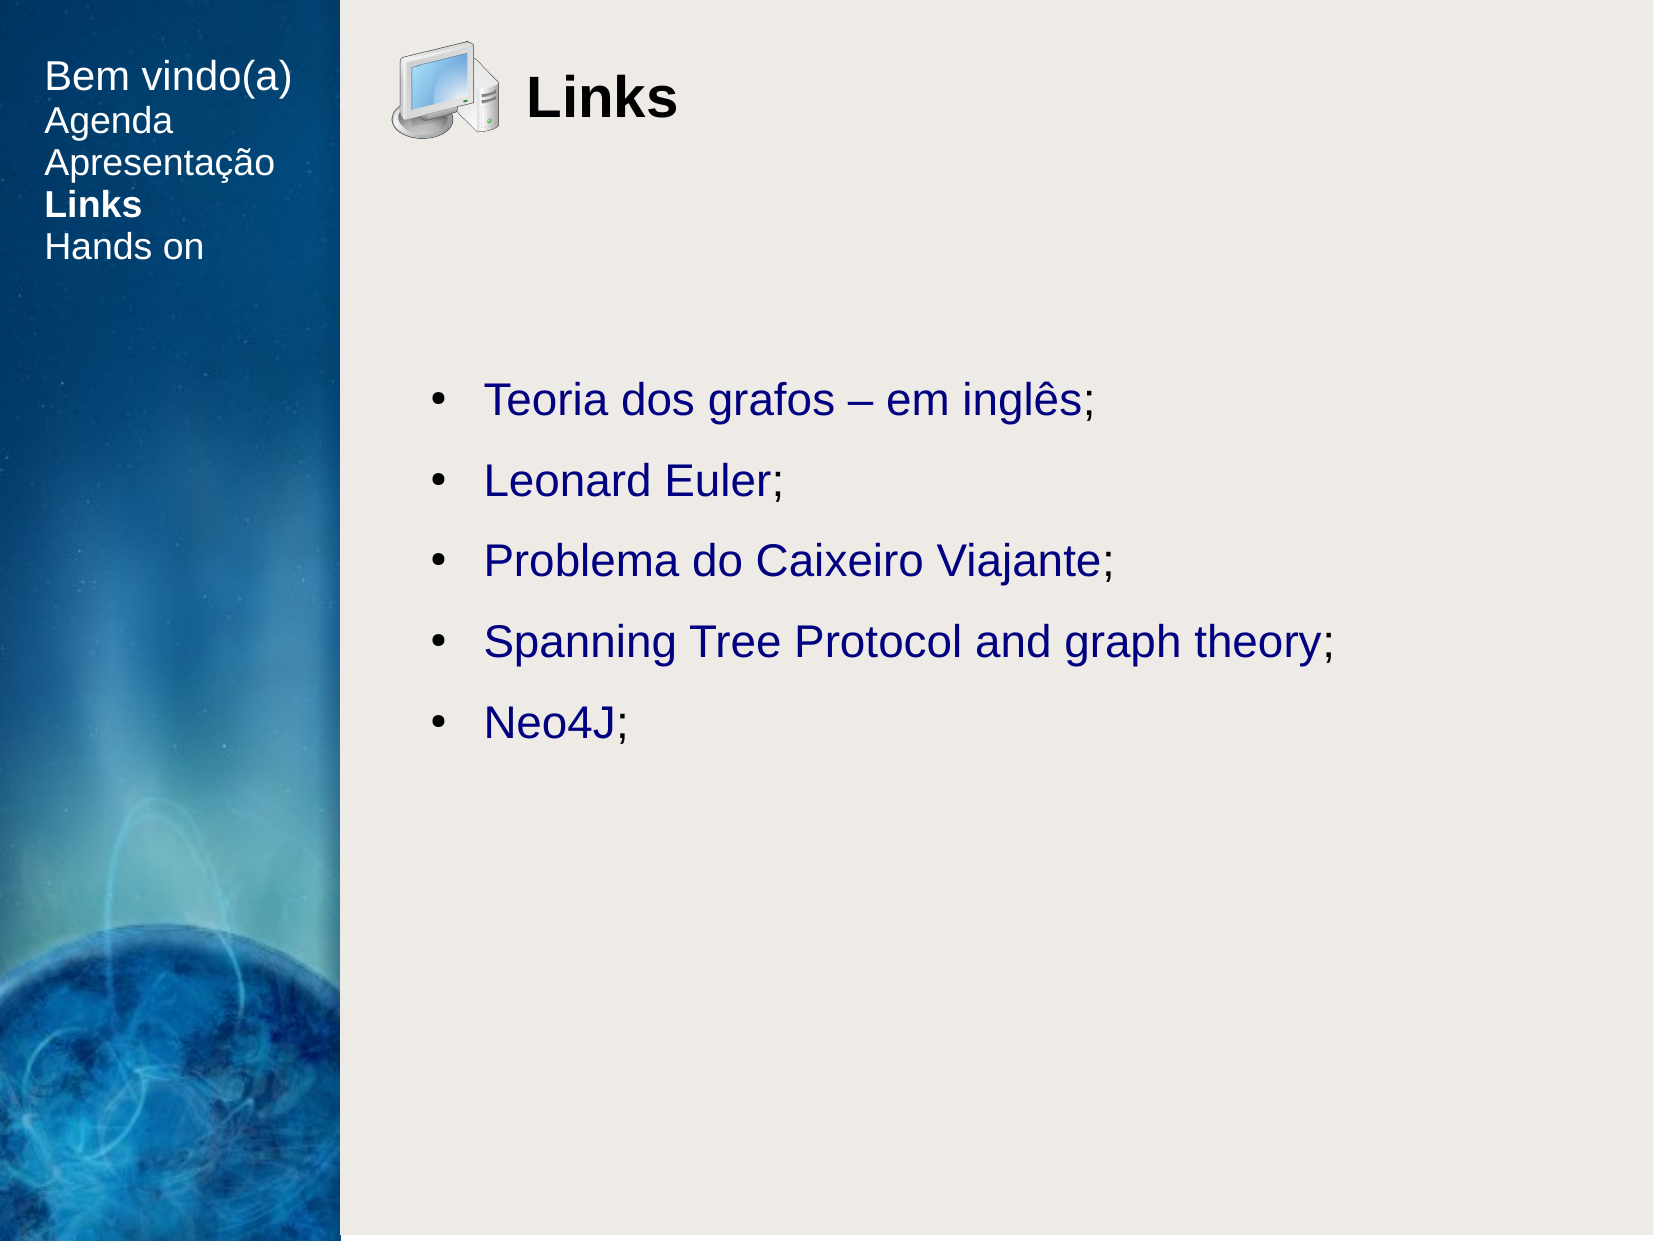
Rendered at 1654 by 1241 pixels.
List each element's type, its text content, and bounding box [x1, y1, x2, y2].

text_box Links [511, 56, 1316, 147]
text_box Bem vindo(a) Agenda Apresentação Links Hands on [29, 45, 327, 313]
picture [0, 0, 1654, 1241]
list Teoria dos grafos – em inglês; Leonard Euler; Problema do Caixeiro Viajante; Spanning Tree Protocol and graph theory; Neo4J; [395, 373, 1612, 791]
